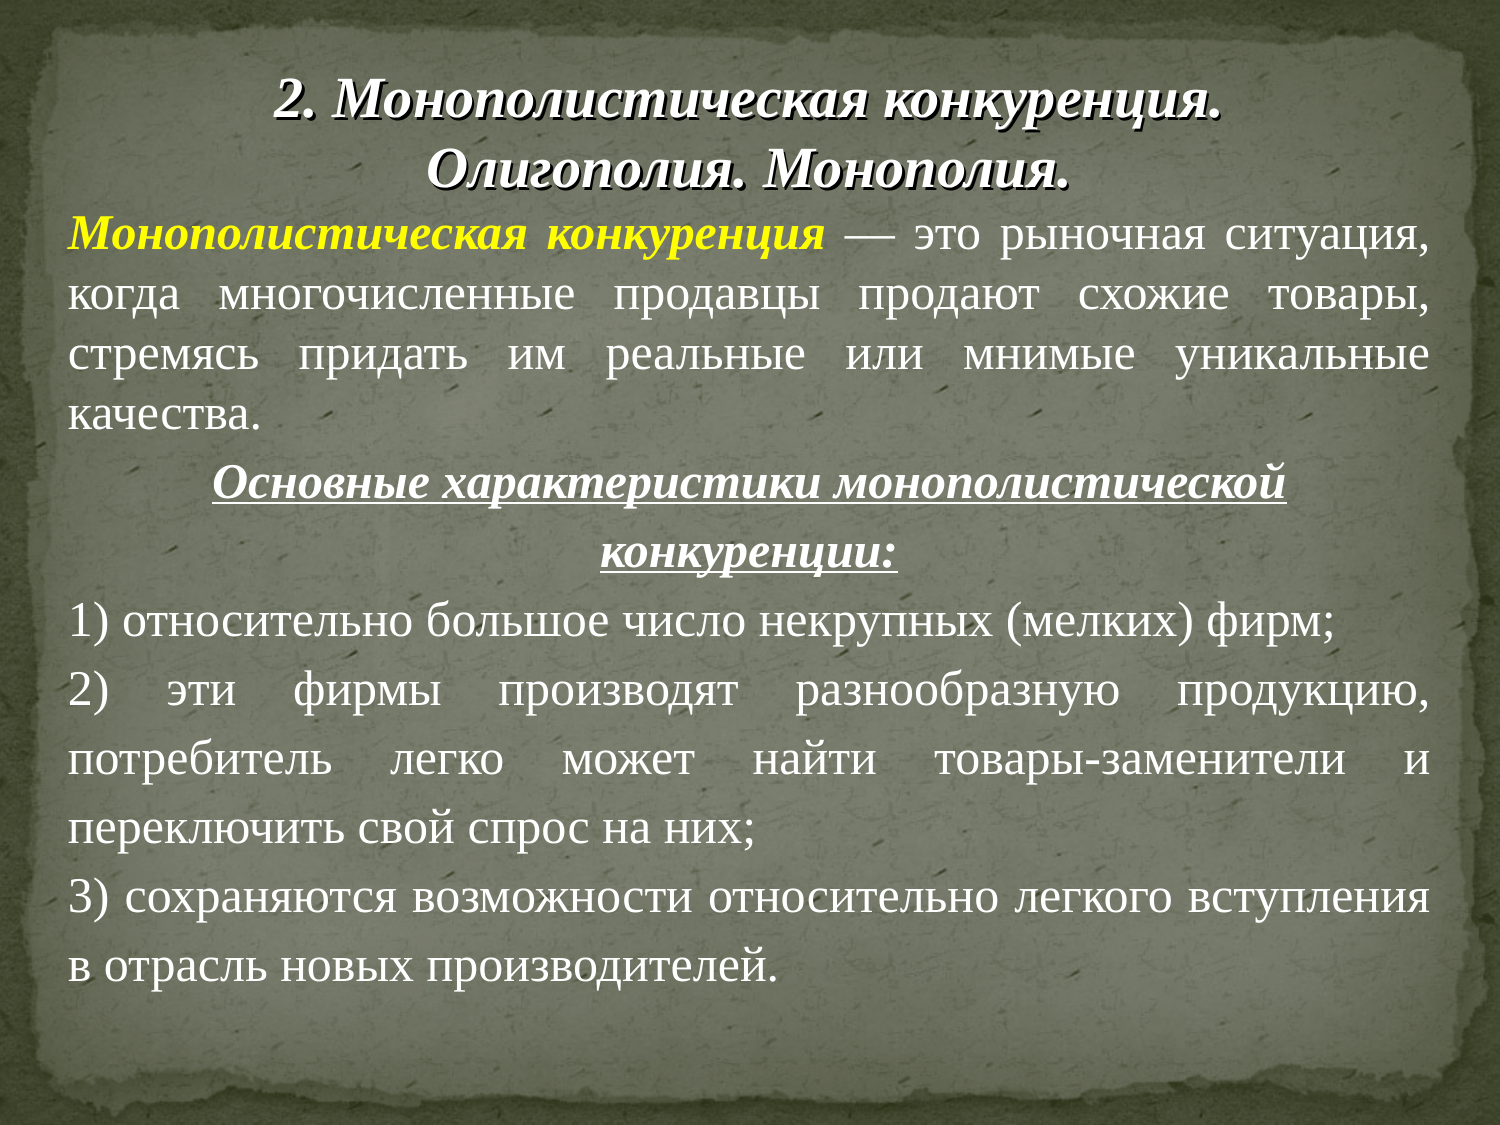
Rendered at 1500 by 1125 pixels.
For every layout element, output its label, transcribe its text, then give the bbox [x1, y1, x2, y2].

text_box 2. Монополистическая конкуренция. Олигополия. Монополия. Монополистическая конкуренция — это рыночная ситуация, когда многочисленные продавцы продают схожие товары, стремясь придать им реальные или мнимые уникальные качества. Основные характеристики монополистической конкуренции: 1) относительно большое число некрупных (мелких) фирм; 2) эти фирмы производят разнообразную продукцию, потребитель легко может найти товары-заменители и переключить свой спрос на них; 3) сохраняются возможности относительно легкого вступления в отрасль новых производителей. [53, 52, 1460, 1059]
